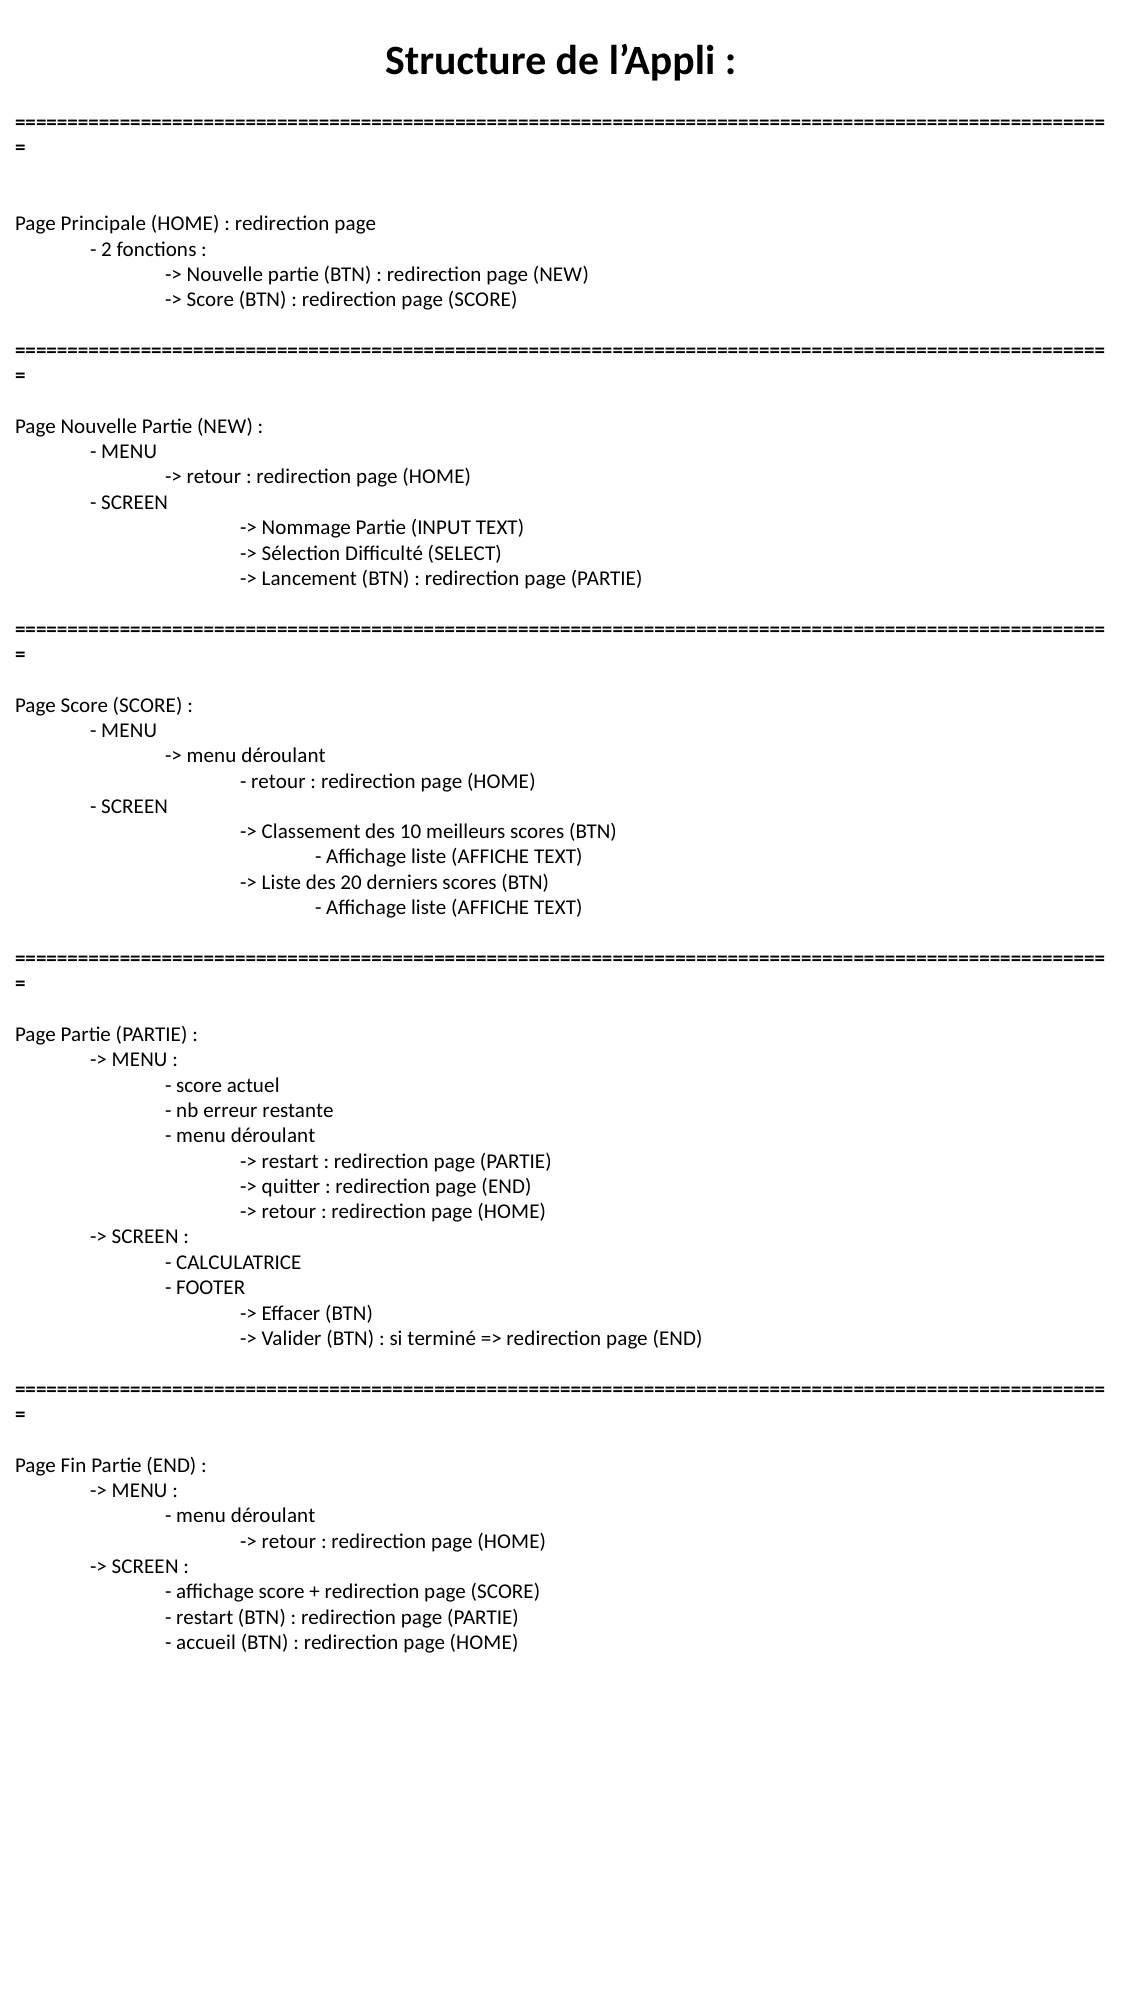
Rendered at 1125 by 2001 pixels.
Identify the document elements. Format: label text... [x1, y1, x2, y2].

text_box Structure de l’Appli : ========================================================================================================= Page Principale (HOME) : redirection page - 2 fonctions : -> Nouvelle partie (BTN) : redirection page (NEW) -> Score (BTN) : redirection page (SCORE) ========================================================================================================= Page Nouvelle Partie (NEW) : - MENU -> retour : redirection page (HOME) - SCREEN -> Nommage Partie (INPUT TEXT) -> Sélection Difficulté (SELECT) -> Lancement (BTN) : redirection page (PARTIE) ========================================================================================================= Page Score (SCORE) : - MENU -> menu déroulant - retour : redirection page (HOME) - SCREEN -> Classement des 10 meilleurs scores (BTN) - Affichage liste (AFFICHE TEXT) -> Liste des 20 derniers scores (BTN) - Affichage liste (AFFICHE TEXT) ========================================================================================================= Page Partie (PARTIE) : -> MENU : - score actuel - nb erreur restante - menu déroulant -> restart : redirection page (PARTIE) -> quitter : redirection page (END) -> retour : redirection page (HOME) -> SCREEN : - CALCULATRICE - FOOTER -> Effacer (BTN) -> Valider (BTN) : si terminé => redirection page (END) ========================================================================================================= Page Fin Partie (END) : -> MENU : - menu déroulant -> retour : redirection page (HOME) -> SCREEN : - affichage score + redirection page (SCORE) - restart (BTN) : redirection page (PARTIE) - accueil (BTN) : redirection page (HOME) [0, 0, 1125, 1549]
